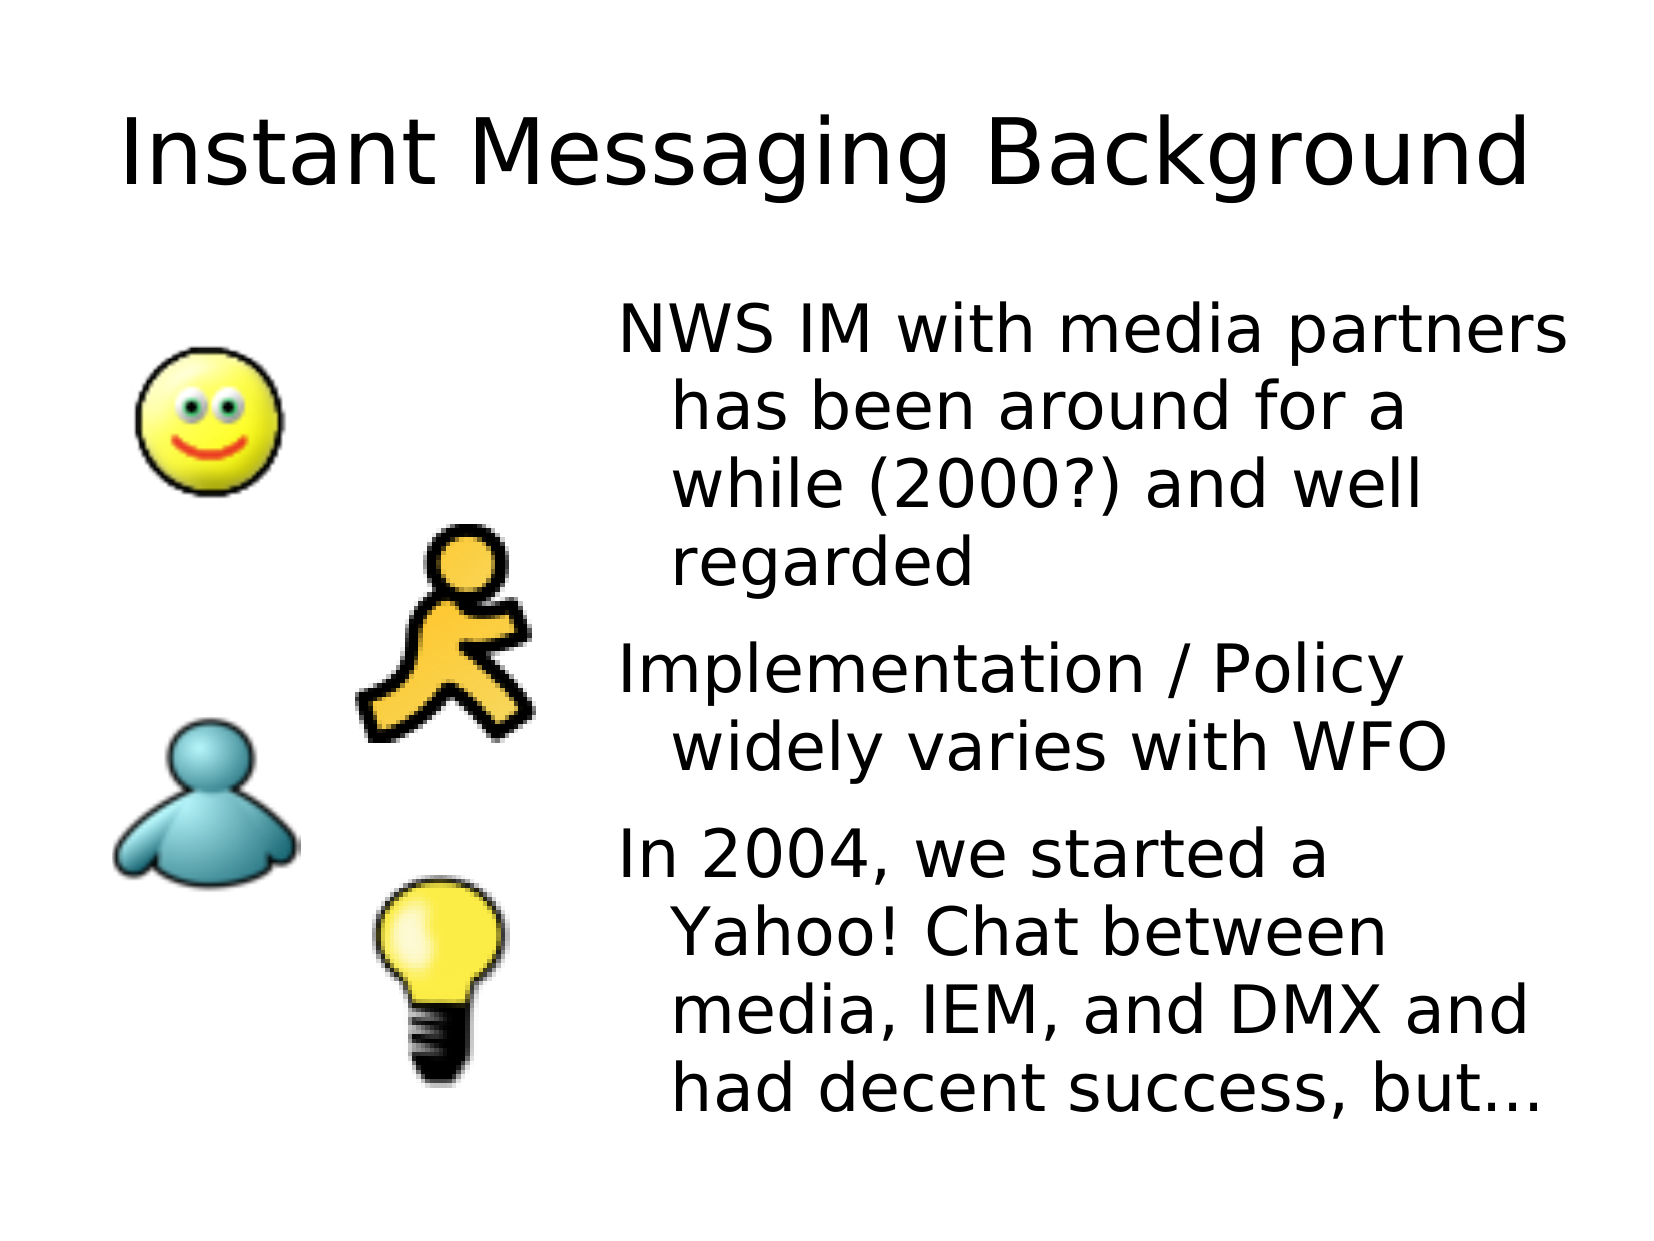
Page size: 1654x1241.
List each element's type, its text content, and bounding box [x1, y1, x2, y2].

picture [125, 337, 301, 513]
picture [337, 524, 555, 743]
title Instant Messaging Background [82, 49, 1571, 257]
picture [337, 875, 550, 1088]
list NWS IM with media partners has been around for a while (2000?) and well regarded Implementation / Policy widely varies with WFO In 2004, we started a Yahoo! Chat between media, IEM, and DMX and had decent success, but... [600, 290, 1572, 1128]
picture [112, 712, 301, 901]
